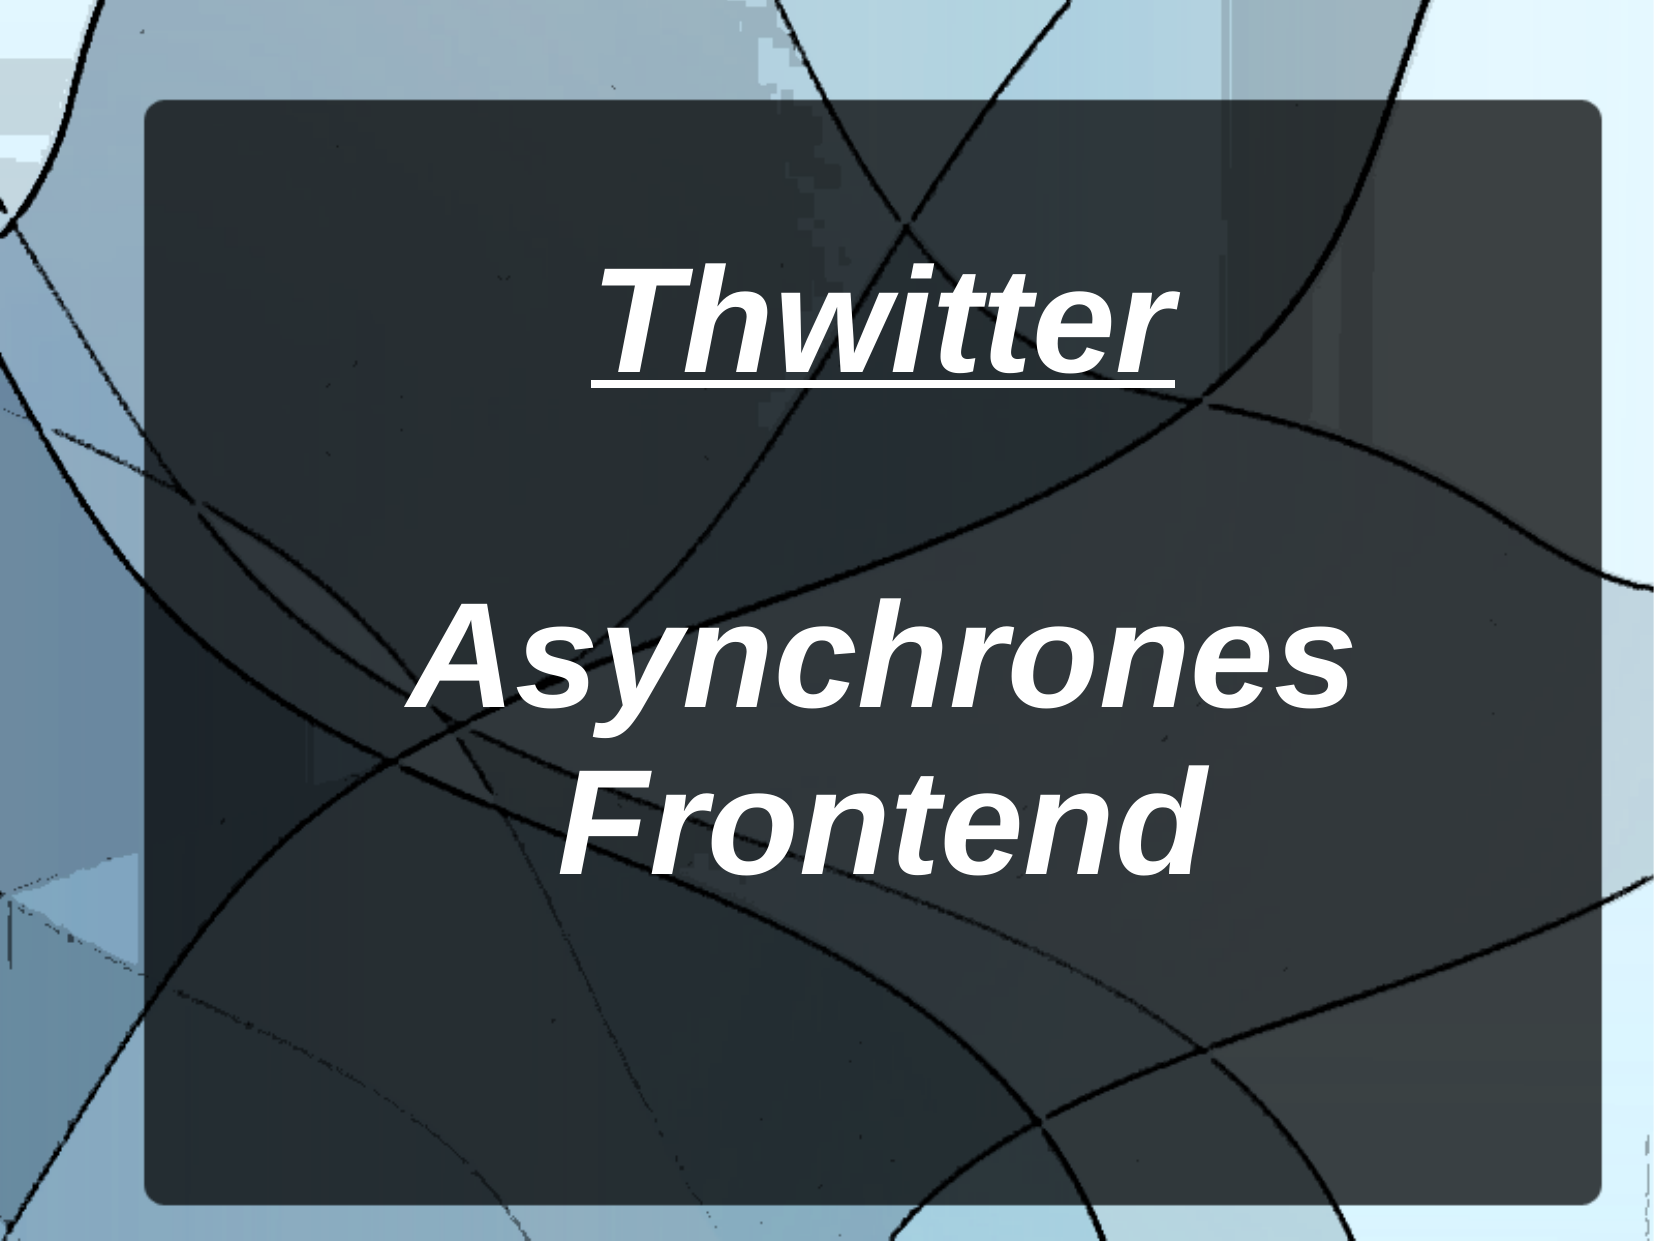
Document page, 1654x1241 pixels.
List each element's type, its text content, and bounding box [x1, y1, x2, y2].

picture [0, 0, 1654, 1241]
title Thwitter Asynchrones Frontend [171, 236, 1595, 907]
